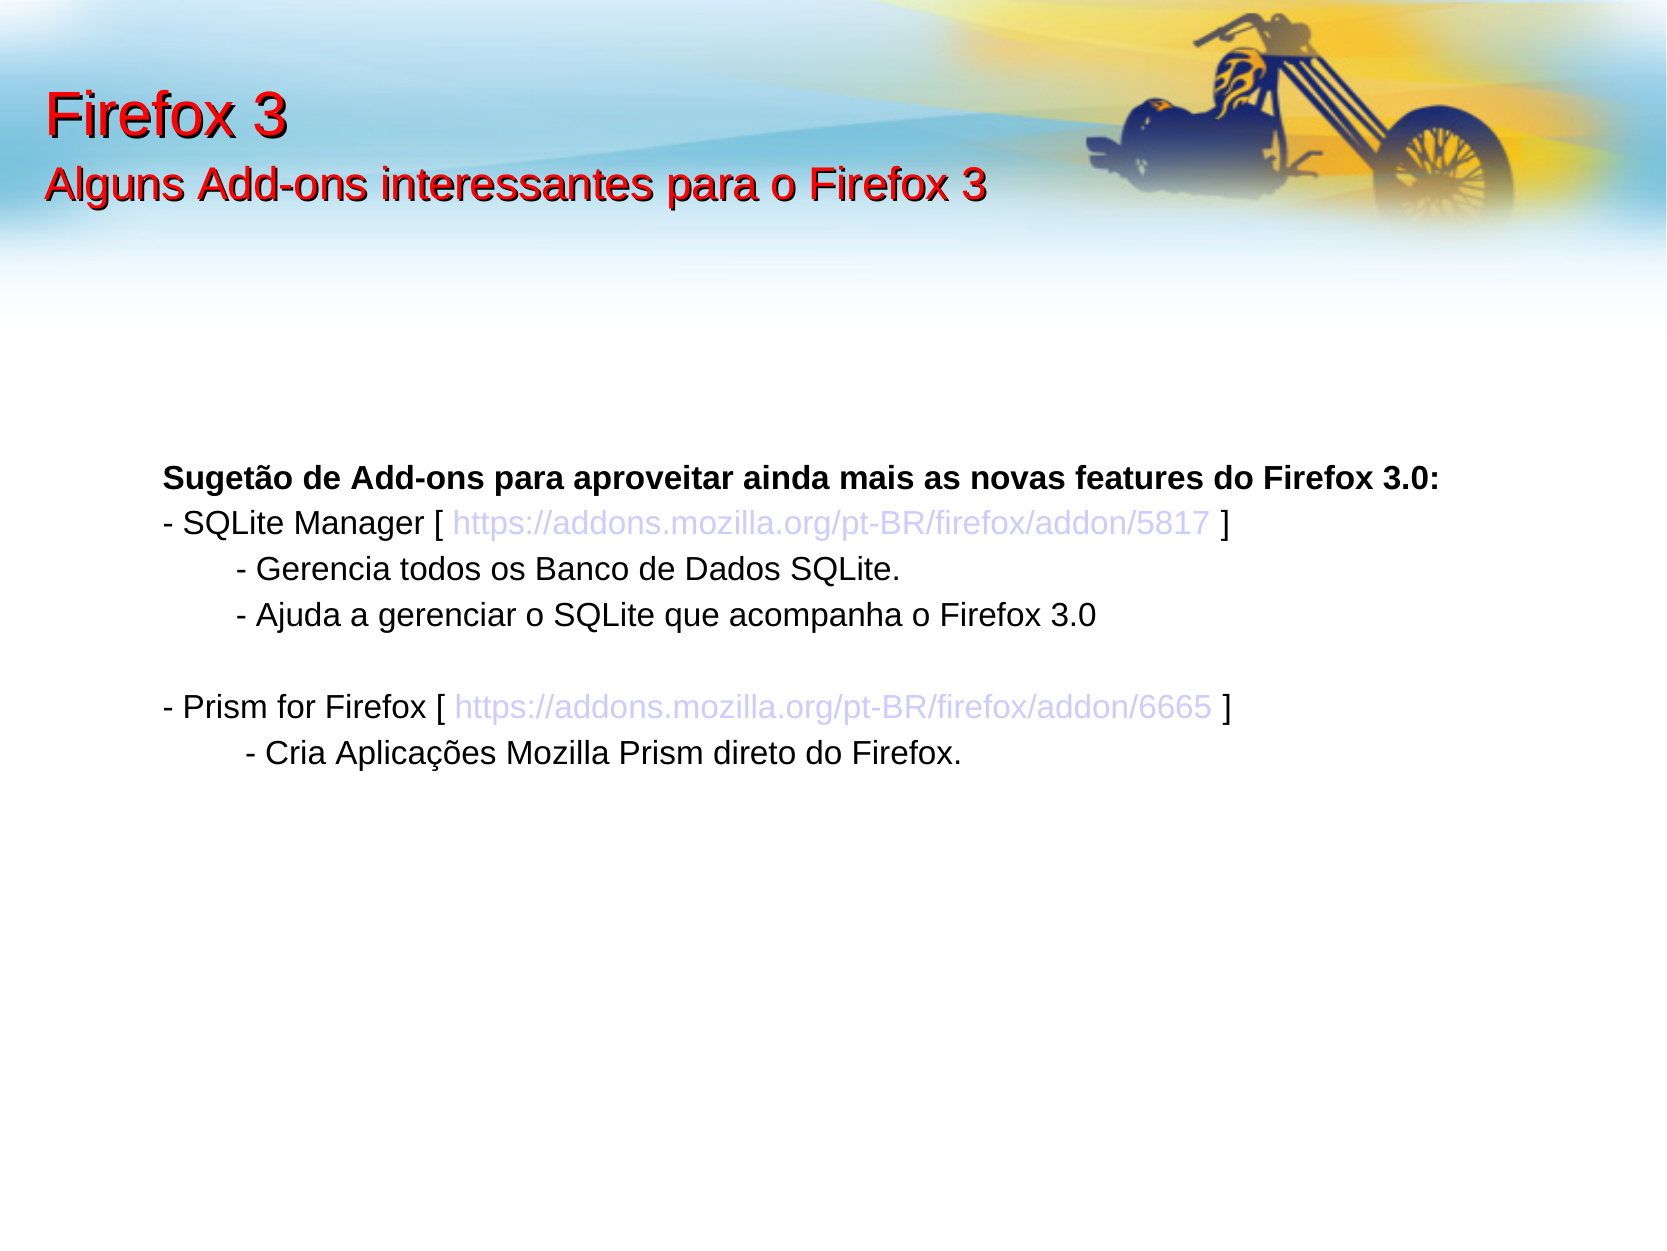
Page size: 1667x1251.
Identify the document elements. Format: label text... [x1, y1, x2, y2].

text_box Firefox 3 Alguns Add-ons interessantes para o Firefox 3 [29, 59, 1418, 232]
text_box Sugetão de Add-ons para aproveitar ainda mais as novas features do Firefox 3.0: - SQLite Manager [ https://addons.mozilla.org/pt-BR/firefox/addon/5817 ] - Gerencia todos os Banco de Dados SQLite. - Ajuda a gerenciar o SQLite que acompanha o Firefox 3.0 - Prism for Firefox [ https://addons.mozilla.org/pt-BR/firefox/addon/6665 ] - Cria Aplicações Mozilla Prism direto do Firefox. [147, 442, 1566, 805]
picture [0, 0, 1667, 355]
